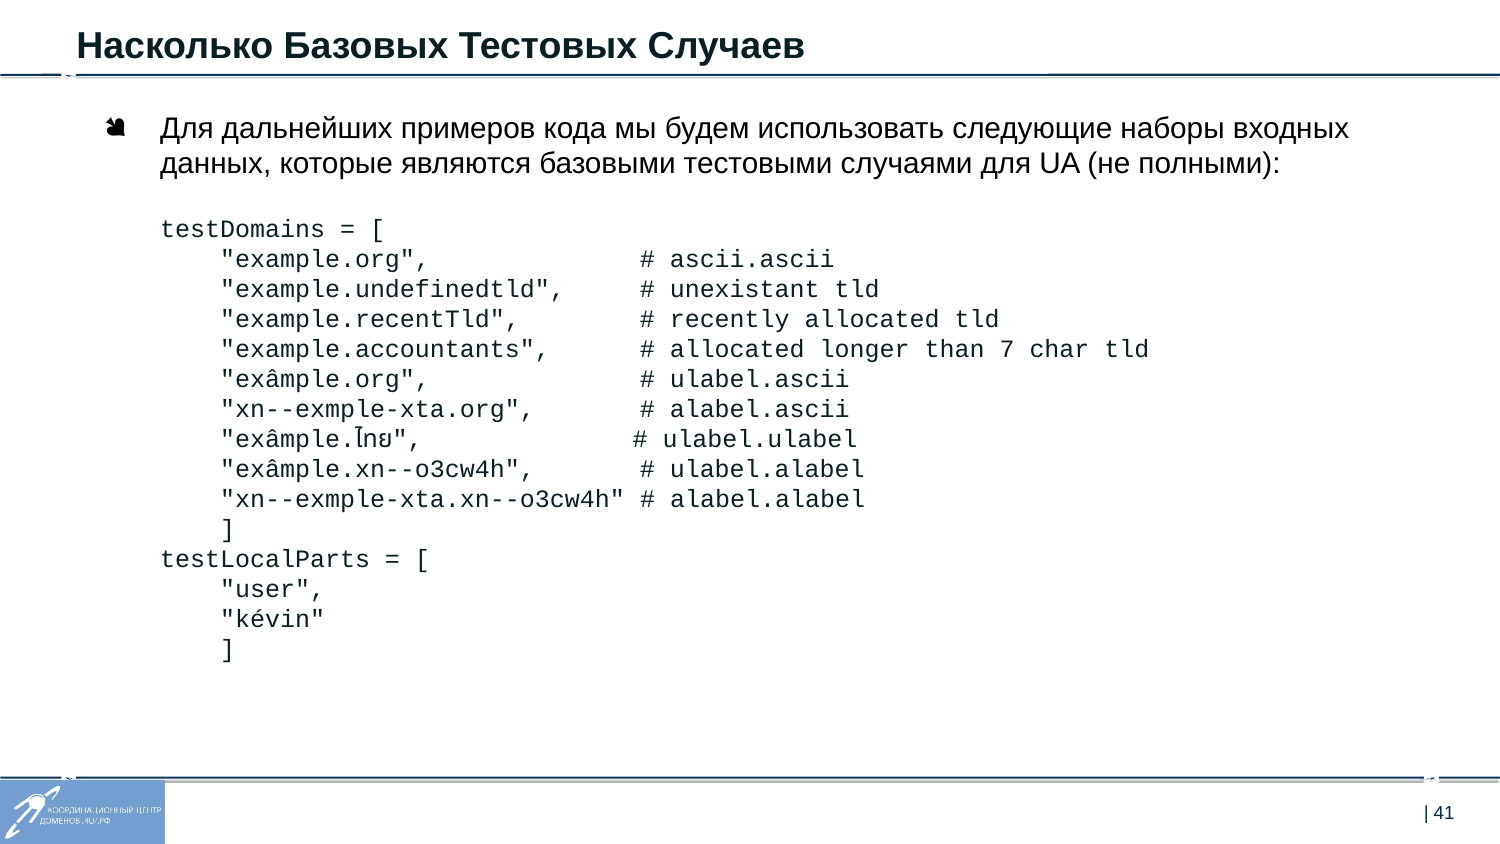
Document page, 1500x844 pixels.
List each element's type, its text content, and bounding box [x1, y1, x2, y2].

picture [0, 779, 166, 844]
list Для дальнейших примеров кода мы будем использовать следующие наборы входных данных, которые являются базовыми тестовыми случаями для UA (не полными): testDomains = [ "example.org", # ascii.ascii "example.undefinedtld", # unexistant tld "example.recentTld", # recently allocated tld "example.accountants", # allocated longer than 7 char tld "exâmple.org", # ulabel.ascii "xn--exmple-xta.org", # alabel.ascii "exâmple.ไทย", # ulabel.ulabel "exâmple.xn--o3cw4h", # ulabel.alabel "xn--exmple-xta.xn--o3cw4h" # alabel.alabel ] testLocalParts = [ "user", "kévin" ] [70, 93, 1368, 656]
title Насколько Базовых Тестовых Случаев [61, 5, 1376, 62]
